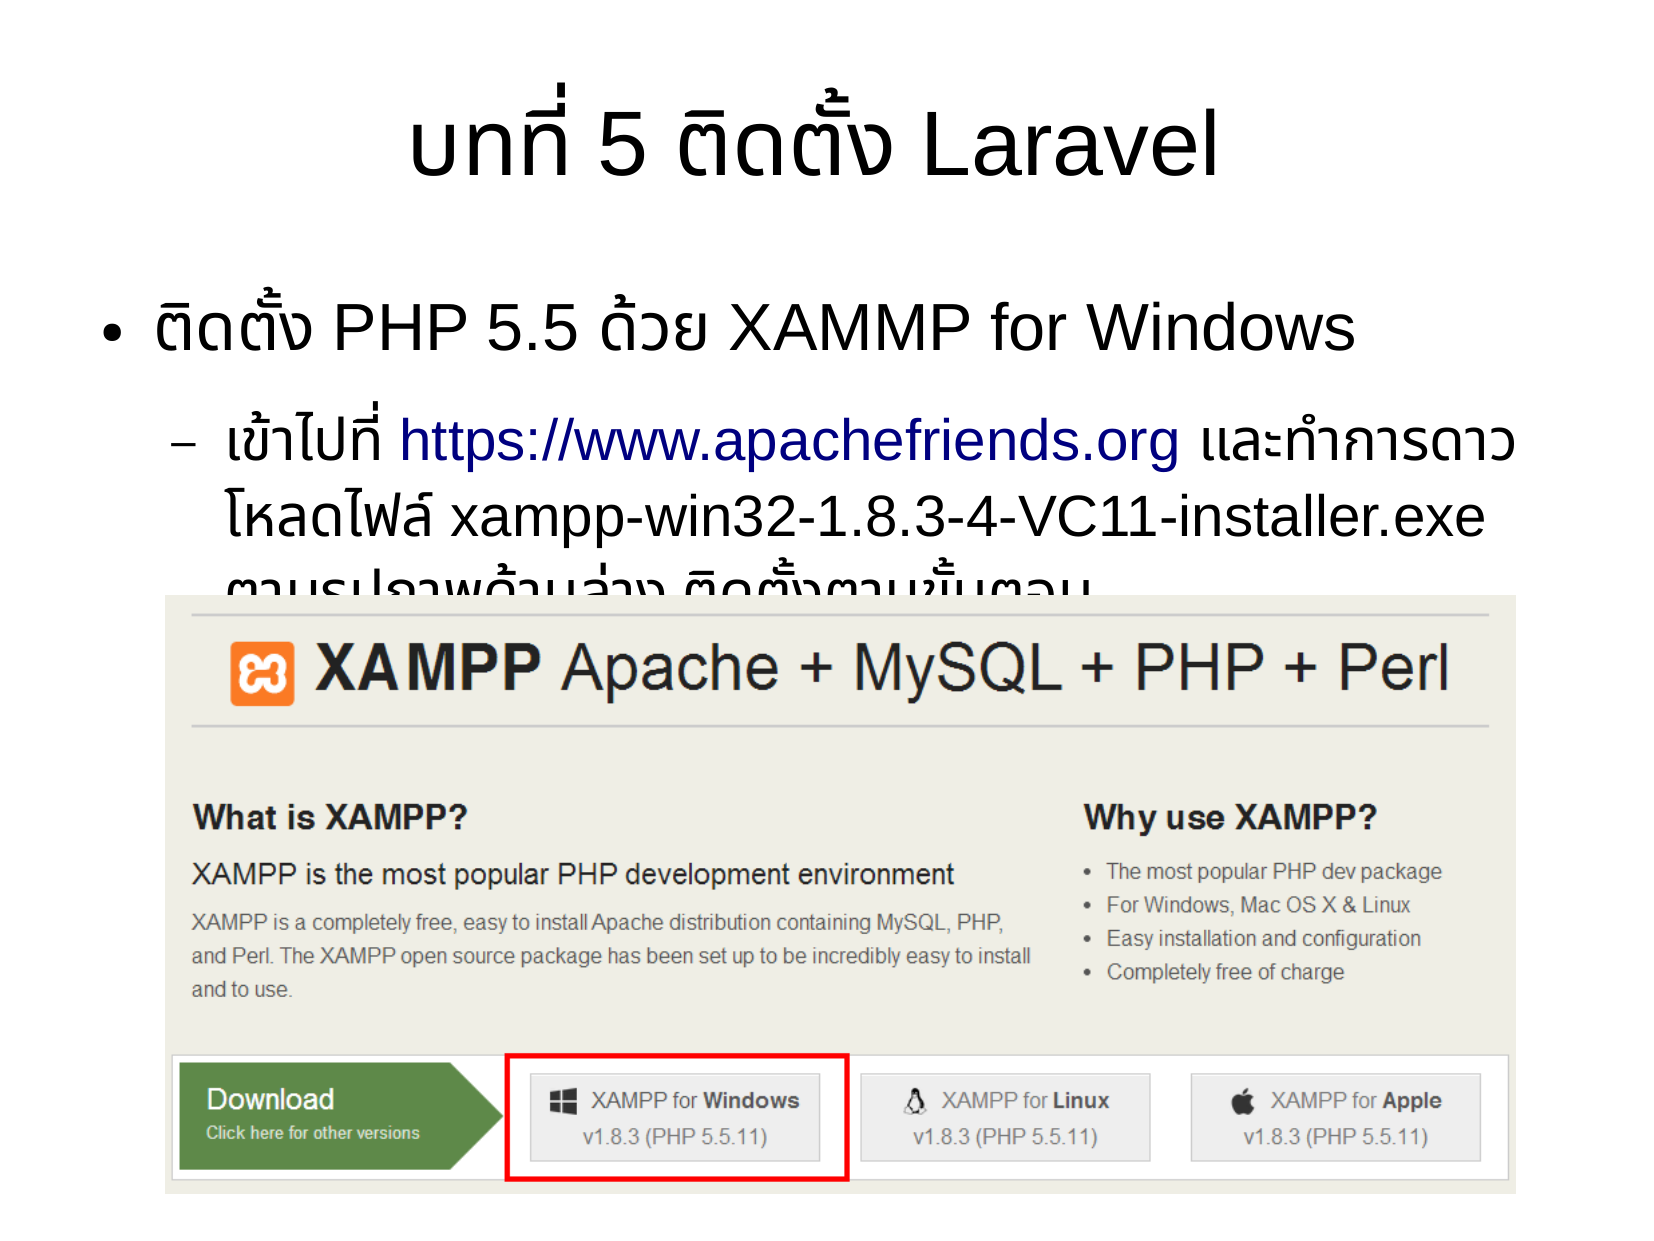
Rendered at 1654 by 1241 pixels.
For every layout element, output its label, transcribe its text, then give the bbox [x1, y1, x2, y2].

title บทที่ 5 ติดตั้ง Laravel [82, 49, 1571, 257]
list ติดตั้ง PHP 5.5 ด้วย XAMMP for Windows เข้าไปที่ https://www.apachefriends.org และทำการดาวโหลดไฟล์ xampp-win32-1.8.3-4-VC11-installer.exe ตามรูปภาพด้านล่าง ติดตั้งตามขั้นตอน [82, 290, 1571, 1010]
picture [165, 595, 1516, 1194]
